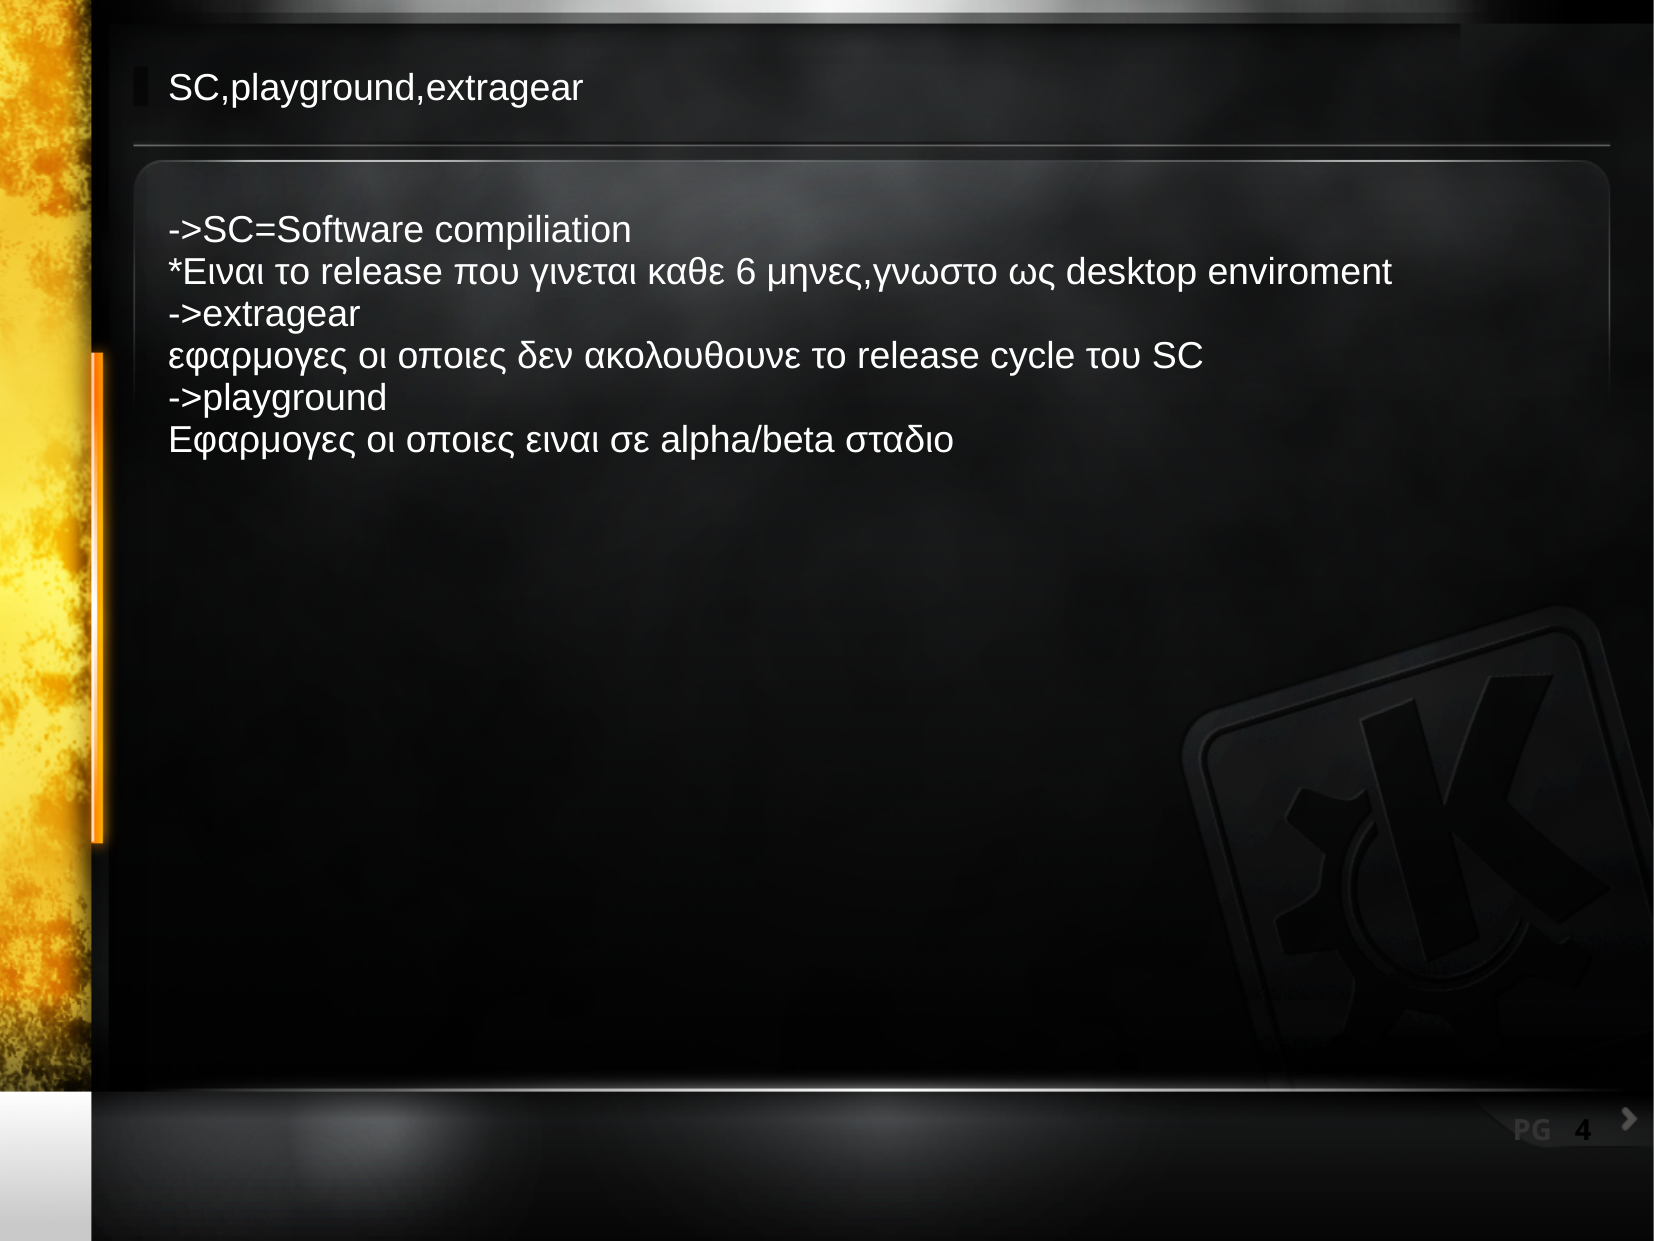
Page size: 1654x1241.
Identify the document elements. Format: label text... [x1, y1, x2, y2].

picture [0, 0, 1654, 1241]
text_box ->SC=Software compiliation *Ειναι το release που γινεται καθε 6 μηνες,γνωστο ως desktop enviroment ->extragear εφαρμογες οι οποιες δεν ακολουθουνε το release cycle του SC ->playground Εφαρμογες οι οποιες ειναι σε alpha/beta σταδιο [153, 200, 1589, 1040]
text_box SC,playground,extragear [153, 59, 1589, 119]
